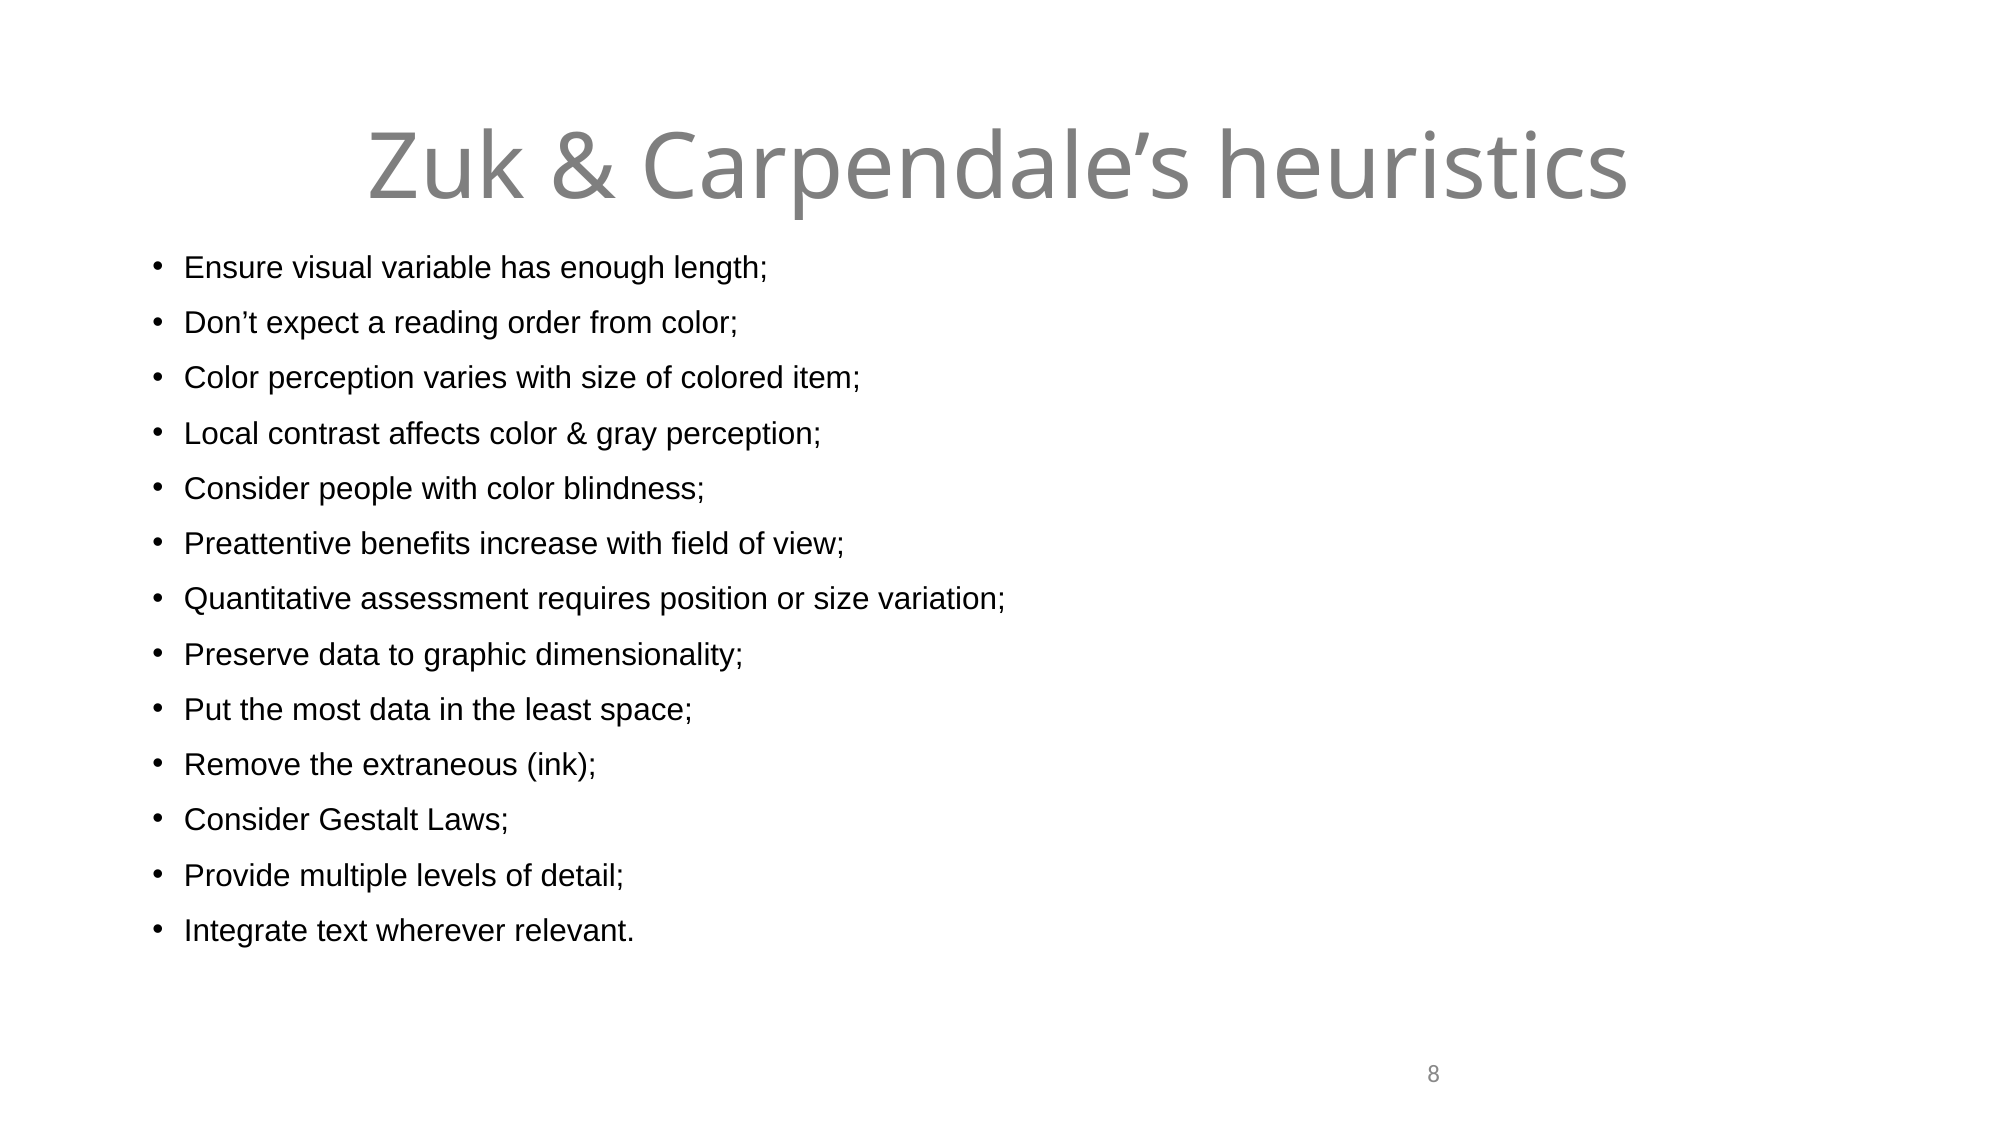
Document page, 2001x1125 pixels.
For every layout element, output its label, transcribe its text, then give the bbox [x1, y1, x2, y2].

title Zuk & Carpendale’s heuristics [137, 59, 1863, 278]
text_box [1412, 1042, 1863, 1103]
list Ensure visual variable has enough length; Don’t expect a reading order from color; Color perception varies with size of colored item; Local contrast affects color & gray perception; Consider people with color blindness; Preattentive benefits increase with field of view; Quantitative assessment requires position or size variation; Preserve data to graphic dimensionality; Put the most data in the least space; Remove the extraneous (ink); Consider Gestalt Laws; Provide multiple levels of detail; Integrate text wherever relevant. [137, 239, 1837, 962]
